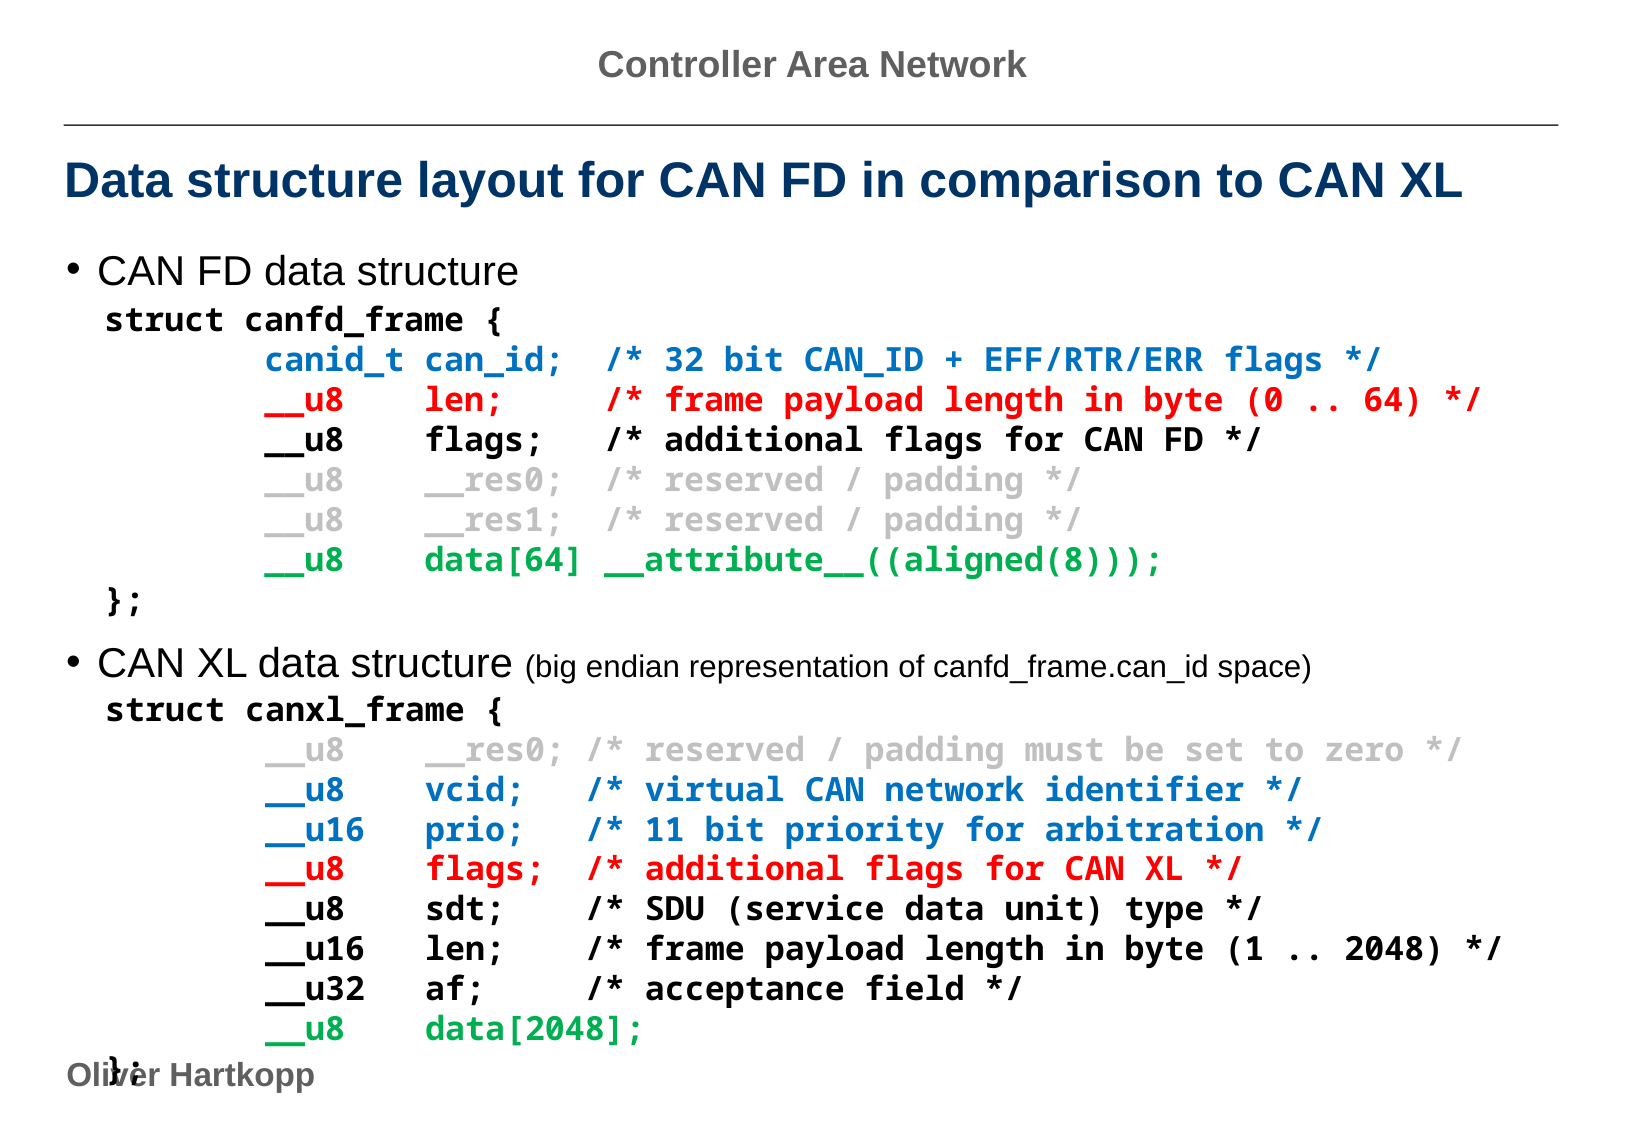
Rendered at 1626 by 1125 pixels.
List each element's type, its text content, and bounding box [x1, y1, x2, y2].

text_box struct canfd_frame { canid_t can_id; /* 32 bit CAN_ID + EFF/RTR/ERR flags */ __u8 len; /* frame payload length in byte (0 .. 64) */ __u8 flags; /* additional flags for CAN FD */ __u8 __res0; /* reserved / padding */ __u8 __res1; /* reserved / padding */ __u8 data[64] __attribute__((aligned(8))); }; [89, 290, 1503, 616]
text_box Data structure layout for CAN FD in comparison to CAN XL [64, 147, 1600, 260]
text_box struct canxl_frame { __u8 __res0; /* reserved / padding must be set to zero */ __u8 vcid; /* virtual CAN network identifier */ __u16 prio; /* 11 bit priority for arbitration */ __u8 flags; /* additional flags for CAN XL */ __u8 sdt; /* SDU (service data unit) type */ __u16 len; /* frame payload length in byte (1 .. 2048) */ __u32 af; /* acceptance field */ __u8 data[2048]; }; [90, 680, 1525, 995]
text_box CAN FD data structure CAN XL data structure (big endian representation of canfd_frame.can_id space) [66, 243, 1560, 970]
